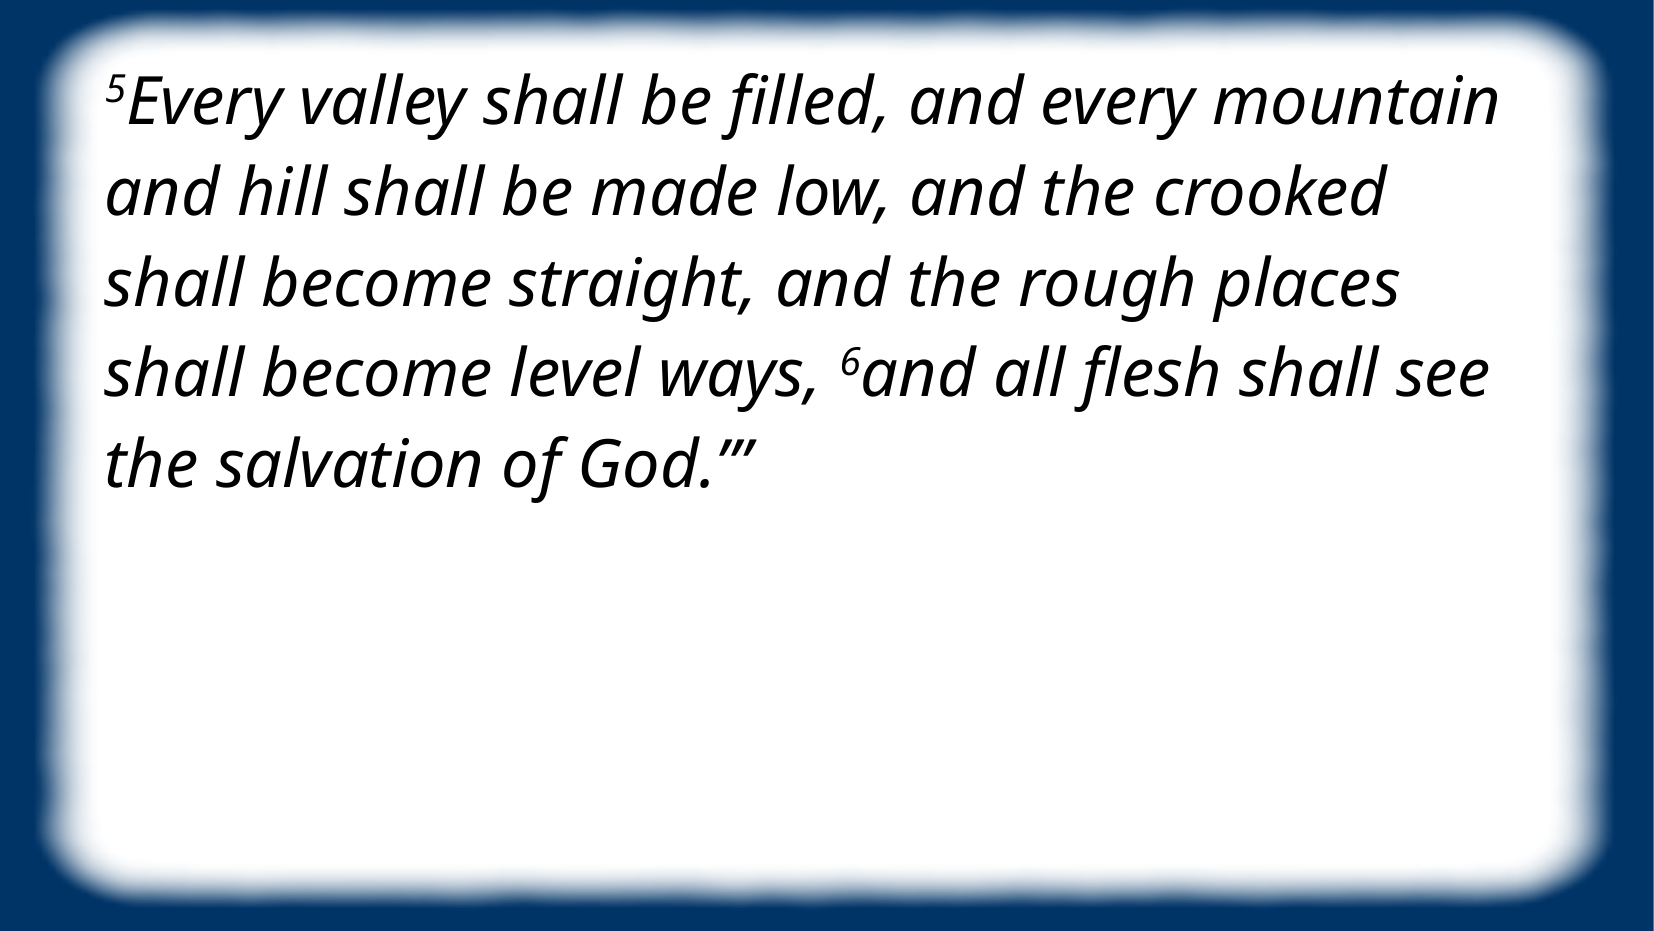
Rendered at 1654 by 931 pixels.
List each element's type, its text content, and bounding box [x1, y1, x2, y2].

picture [0, 0, 1654, 931]
text_box 5Every valley shall be filled, and every mountain and hill shall be made low, and the crooked shall become straight, and the rough places shall become level ways, 6and all flesh shall see the salvation of God.’” [90, 45, 1561, 505]
